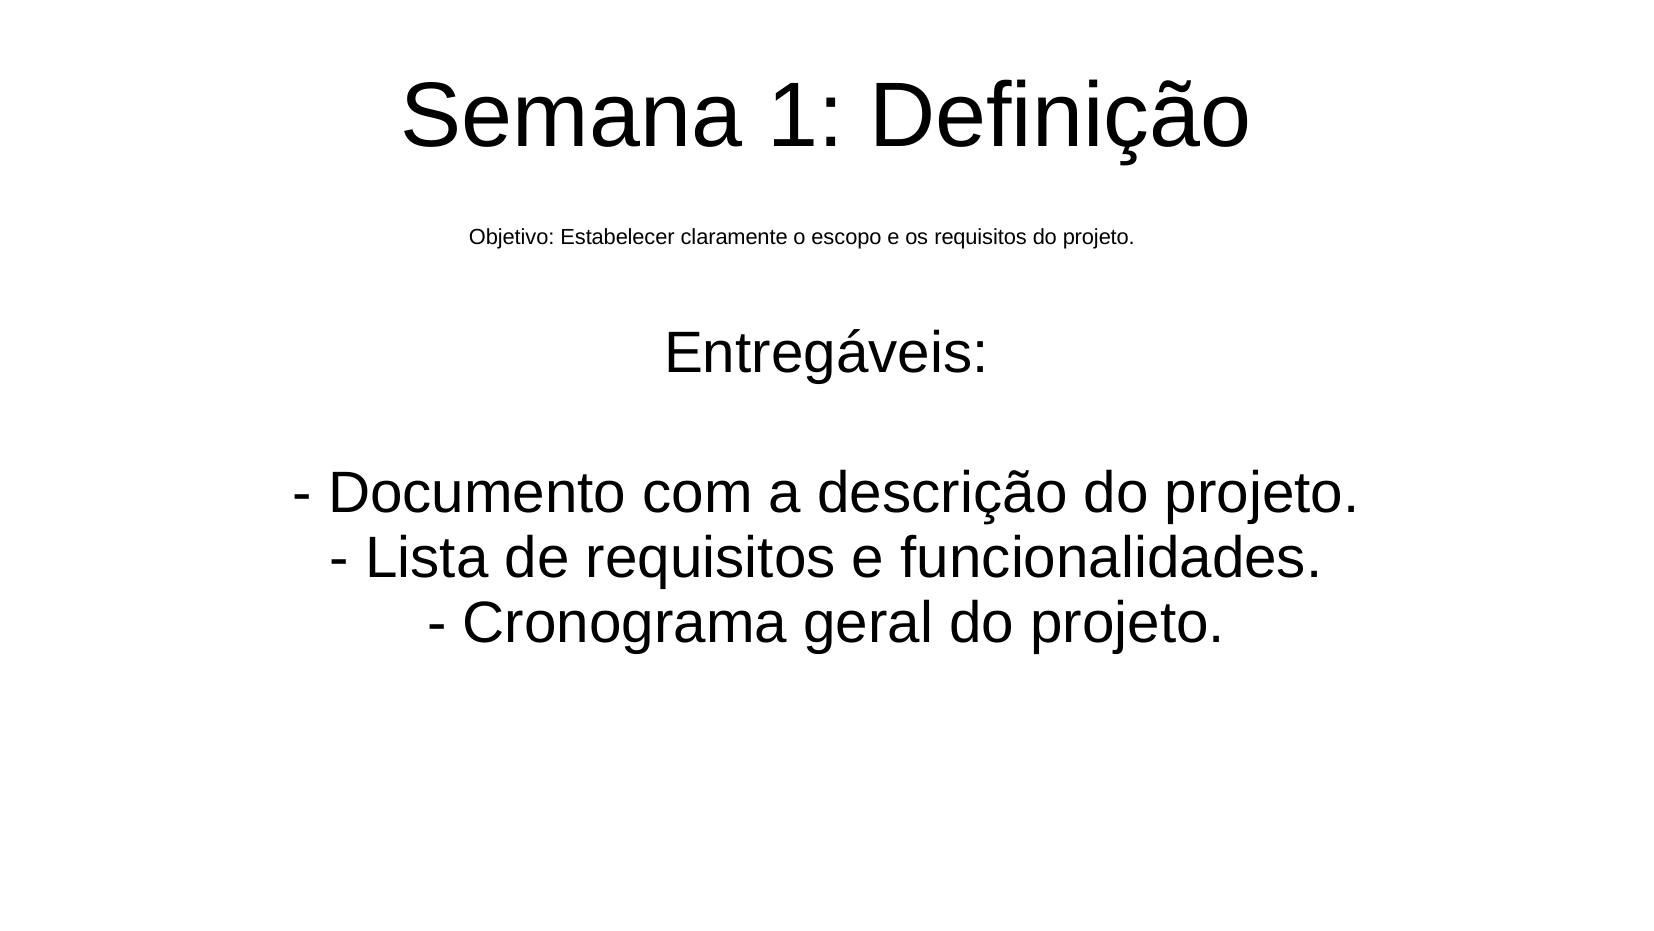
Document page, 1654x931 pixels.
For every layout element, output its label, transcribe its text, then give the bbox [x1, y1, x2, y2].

title Semana 1: Definição [82, 37, 1571, 193]
subtitle Entregáveis: - Documento com a descrição do projeto. - Lista de requisitos e funcionalidades. - Cronograma geral do projeto. [82, 217, 1571, 758]
text_box Objetivo: Estabelecer claramente o escopo e os requisitos do projeto. [454, 217, 1300, 281]
